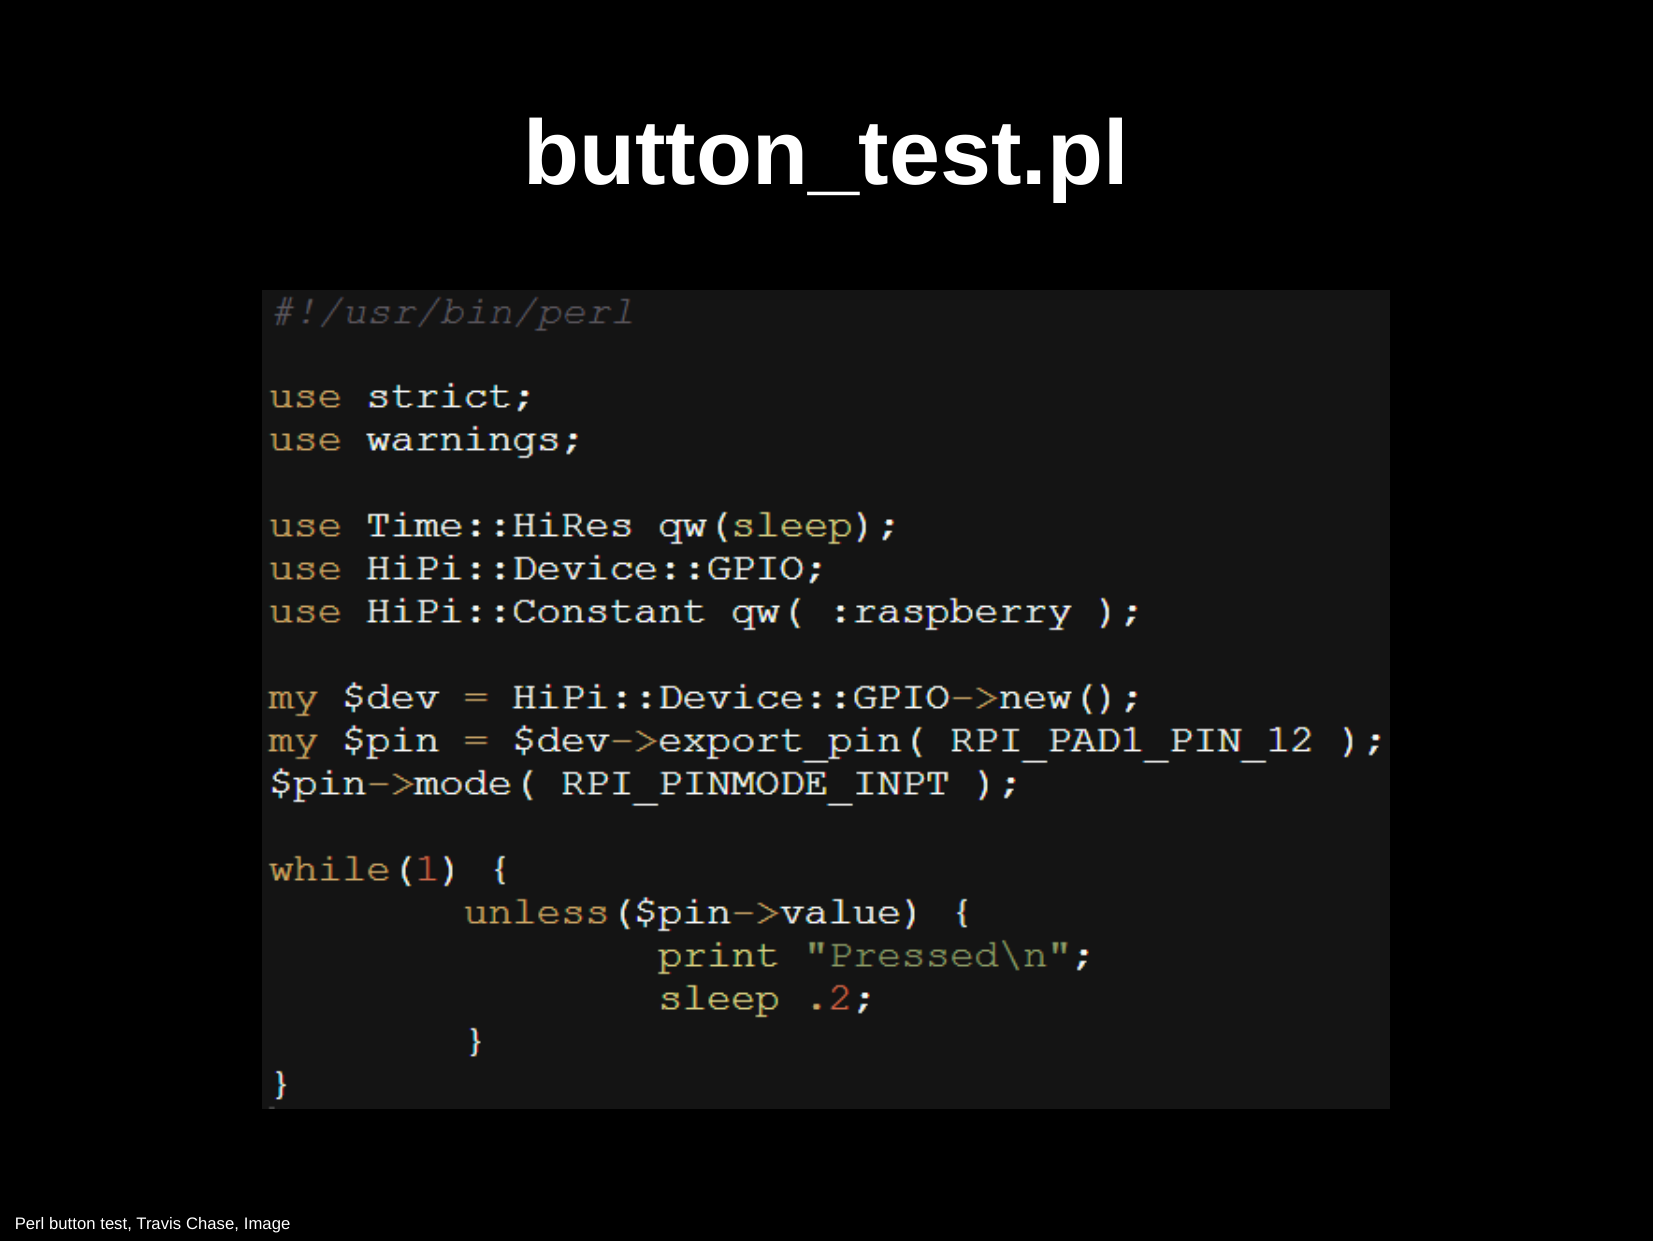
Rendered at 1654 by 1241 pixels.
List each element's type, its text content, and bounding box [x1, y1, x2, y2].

text_box Perl button test, Travis Chase, Image [0, 1206, 304, 1241]
picture [262, 290, 1390, 1109]
title button_test.pl [82, 49, 1571, 257]
